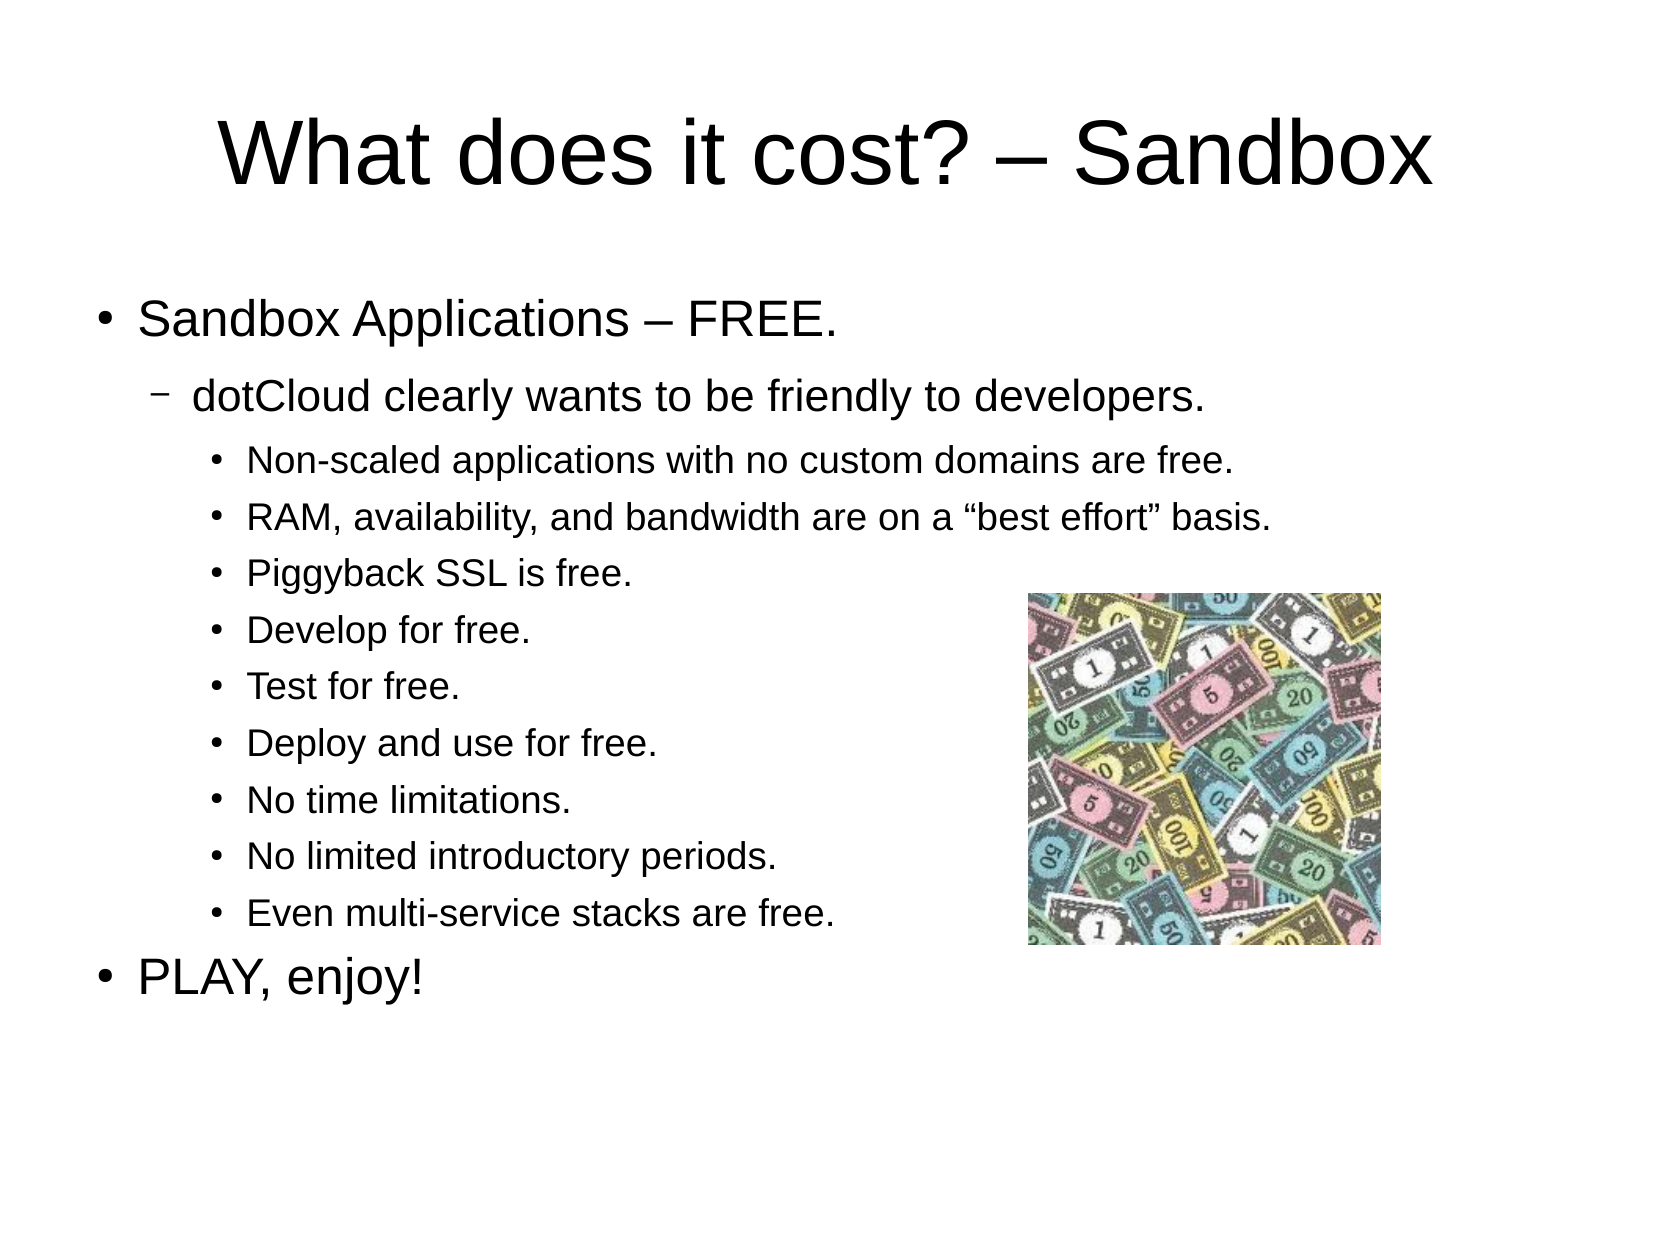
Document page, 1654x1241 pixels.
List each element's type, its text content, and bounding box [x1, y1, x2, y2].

picture [1028, 593, 1381, 946]
title What does it cost? – Sandbox [82, 49, 1571, 257]
list Sandbox Applications – FREE. dotCloud clearly wants to be friendly to developers. Non-scaled applications with no custom domains are free. RAM, availability, and bandwidth are on a “best effort” basis. Piggyback SSL is free. Develop for free. Test for free. Deploy and use for free. No time limitations. No limited introductory periods. Even multi-service stacks are free. PLAY, enjoy! [82, 290, 1538, 1010]
